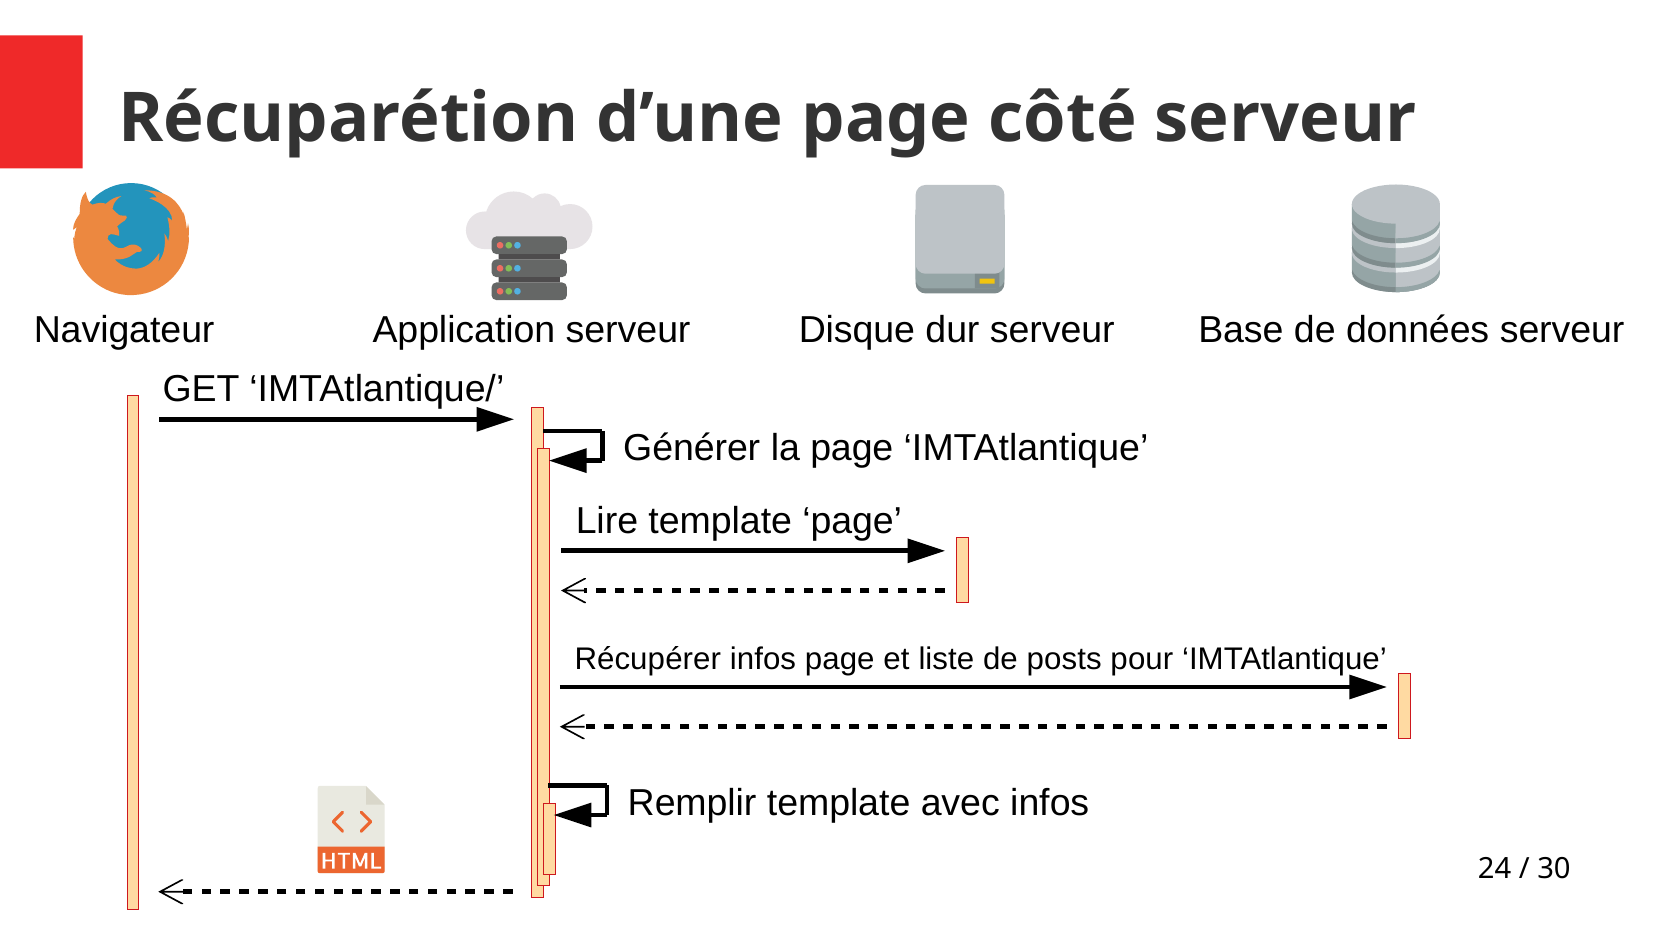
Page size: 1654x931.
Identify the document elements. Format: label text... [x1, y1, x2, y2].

text_box [531, 407, 556, 898]
text_box Base de données serveur [1181, 301, 1642, 401]
text_box Disque dur serveur [767, 301, 1146, 401]
text_box [956, 537, 969, 603]
picture [306, 785, 396, 875]
text_box Application serveur [342, 301, 721, 400]
picture [1334, 177, 1458, 300]
title Récuparétion d’une page côté serveur [118, 37, 1571, 193]
text_box Remplir template avec infos [612, 773, 1229, 873]
text_box [1398, 673, 1411, 739]
picture [461, 178, 597, 301]
text_box Navigateur [0, 301, 272, 373]
picture [898, 177, 1022, 301]
text_box [127, 395, 139, 910]
text_box GET ‘IMTAtlantique/’ [147, 360, 526, 460]
text_box Récupérer infos page et liste de posts pour ‘IMTAtlantique’ [559, 633, 1411, 733]
text_box Lire template ‘page’ [561, 491, 945, 591]
text_box Générer la page ‘IMTAtlantique’ [608, 419, 1252, 485]
picture [73, 183, 189, 296]
